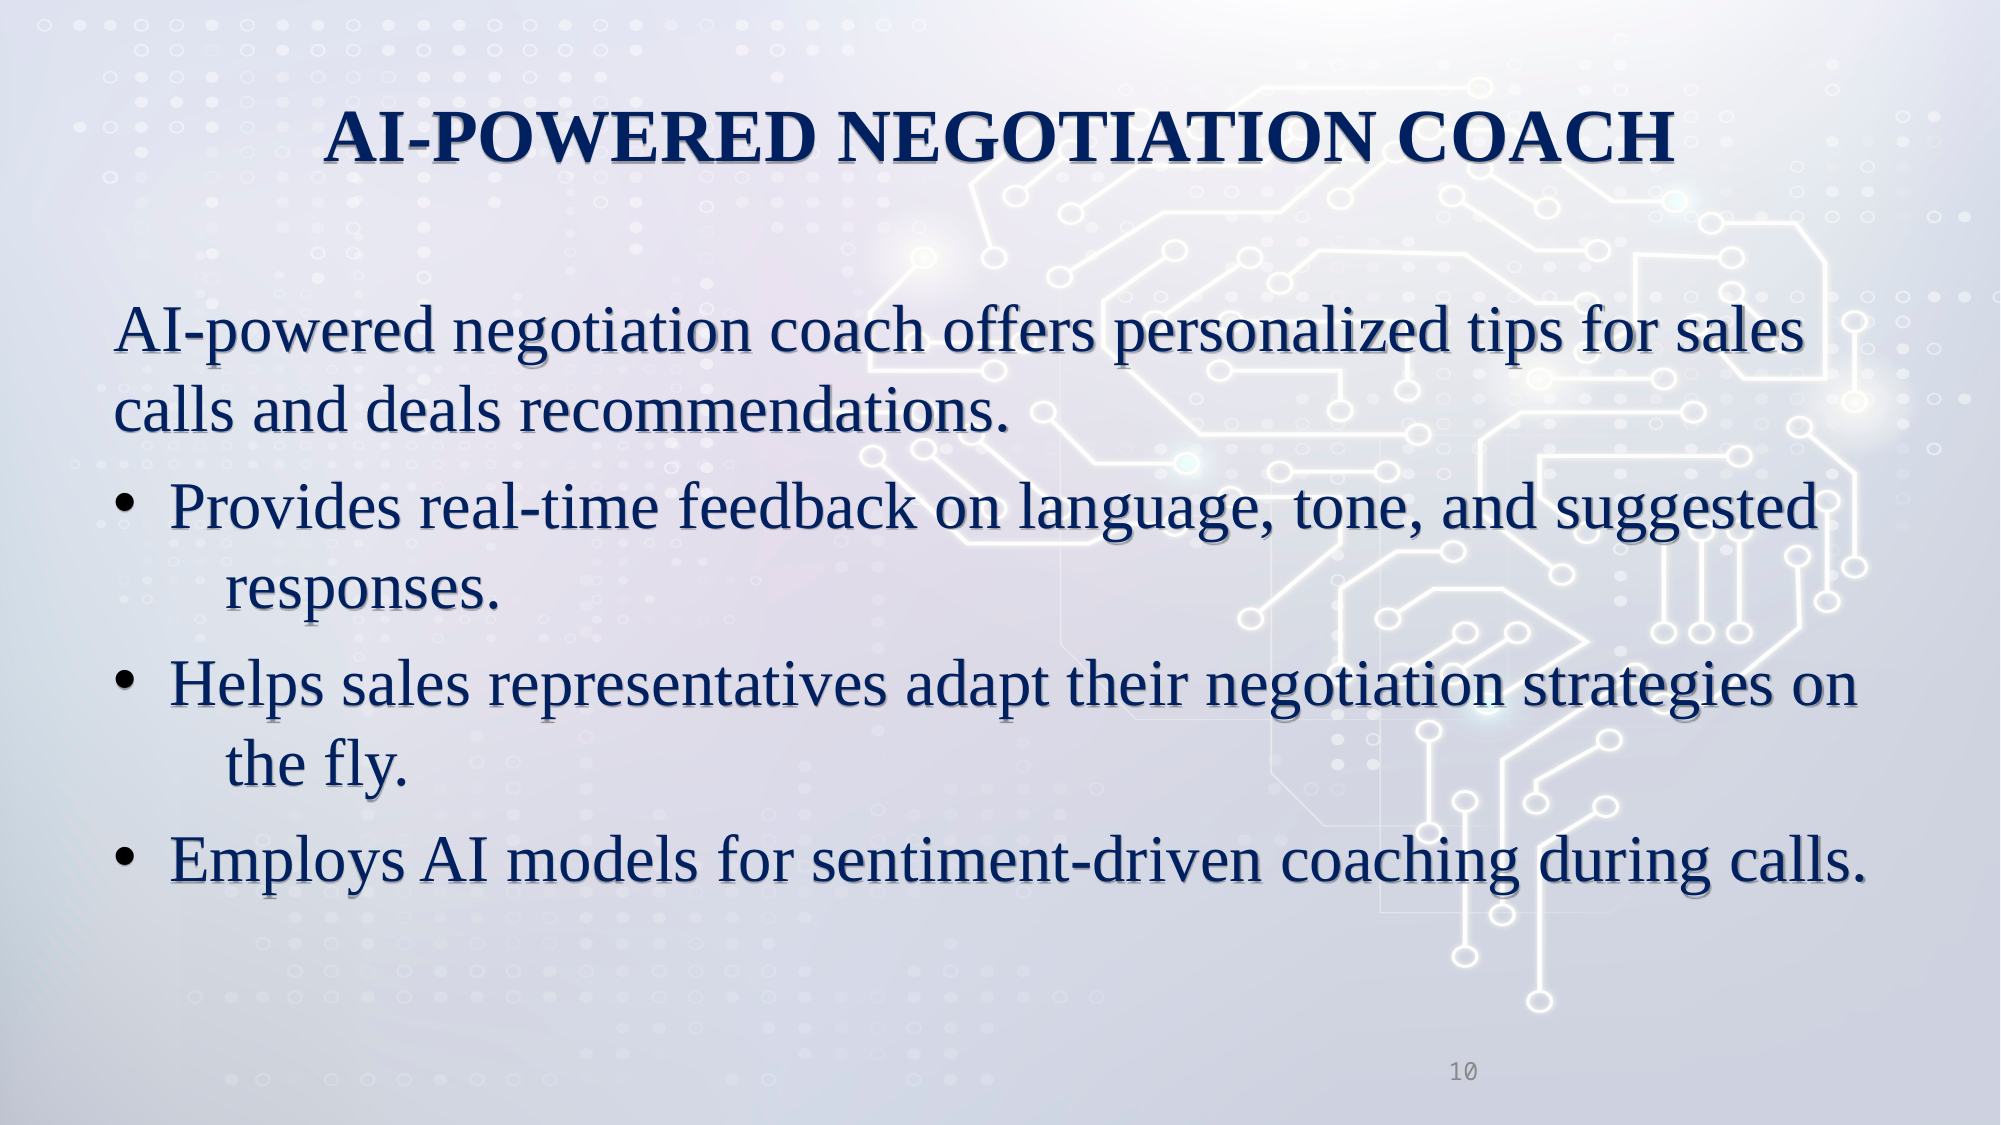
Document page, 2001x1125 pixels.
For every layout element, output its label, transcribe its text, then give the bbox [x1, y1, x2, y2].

title AI-POWERED NEGOTIATION COACH [99, 38, 1900, 226]
list AI-powered negotiation coach offers personalized tips for sales calls and deals recommendations. Provides real-time feedback on language, tone, and suggested responses. Helps sales representatives adapt their negotiation strategies on the fly. Employs AI models for sentiment-driven coaching during calls. [98, 277, 1899, 1103]
slide_number 10 [1433, 1042, 1900, 1103]
